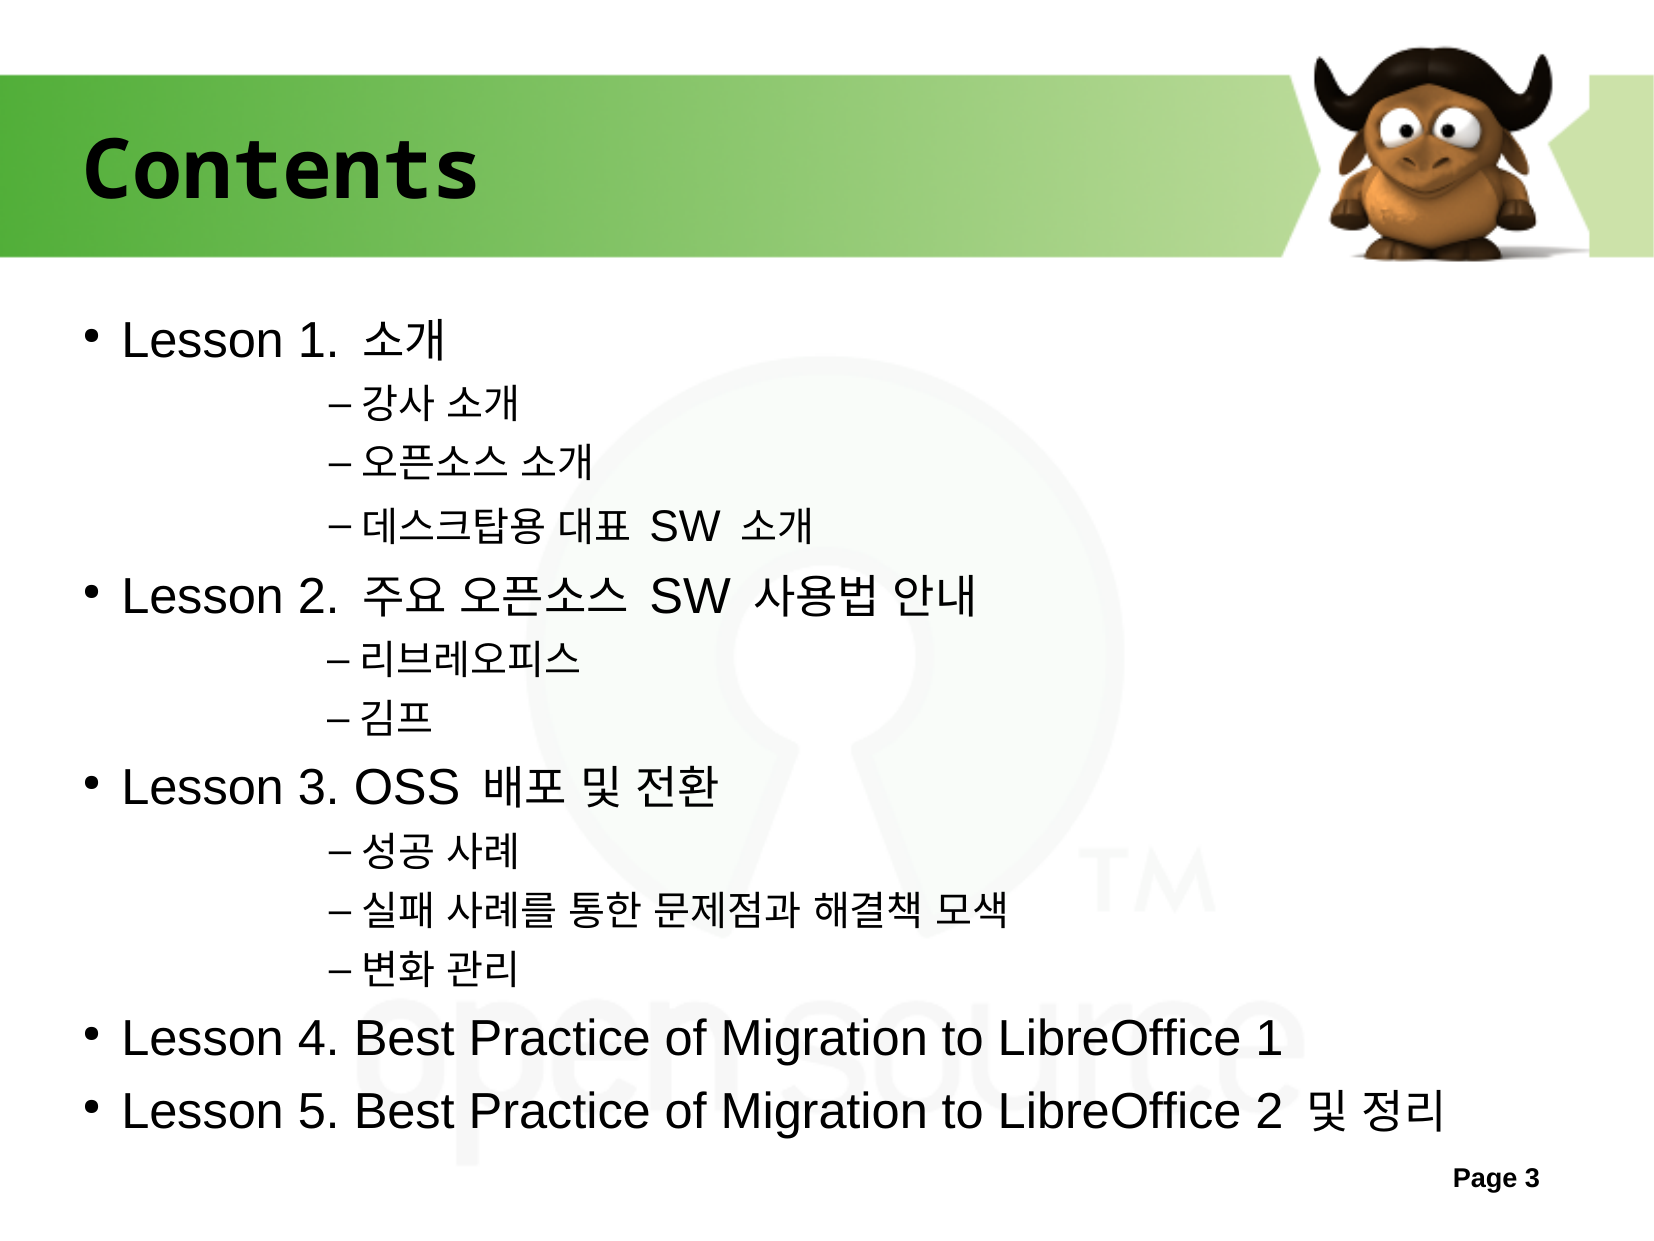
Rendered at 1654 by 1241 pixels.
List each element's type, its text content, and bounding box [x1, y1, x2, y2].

title Contents [82, 61, 1571, 269]
list Lesson 1. 소개 강사 소개 오픈소스 소개 데스크탑용 대표 SW 소개 Lesson 2. 주요 오픈소스 SW 사용법 안내 리브레오피스 김프 Lesson 3. OSS 배포 및 전환 성공 사례 실패 사례를 통한 문제점과 해결책 모색 변화 관리 Lesson 4. Best Practice of Migration to LibreOffice 1 Lesson 5. Best Practice of Migration to LibreOffice 2 및 정리 [82, 307, 1571, 1146]
picture [0, 0, 1654, 1241]
